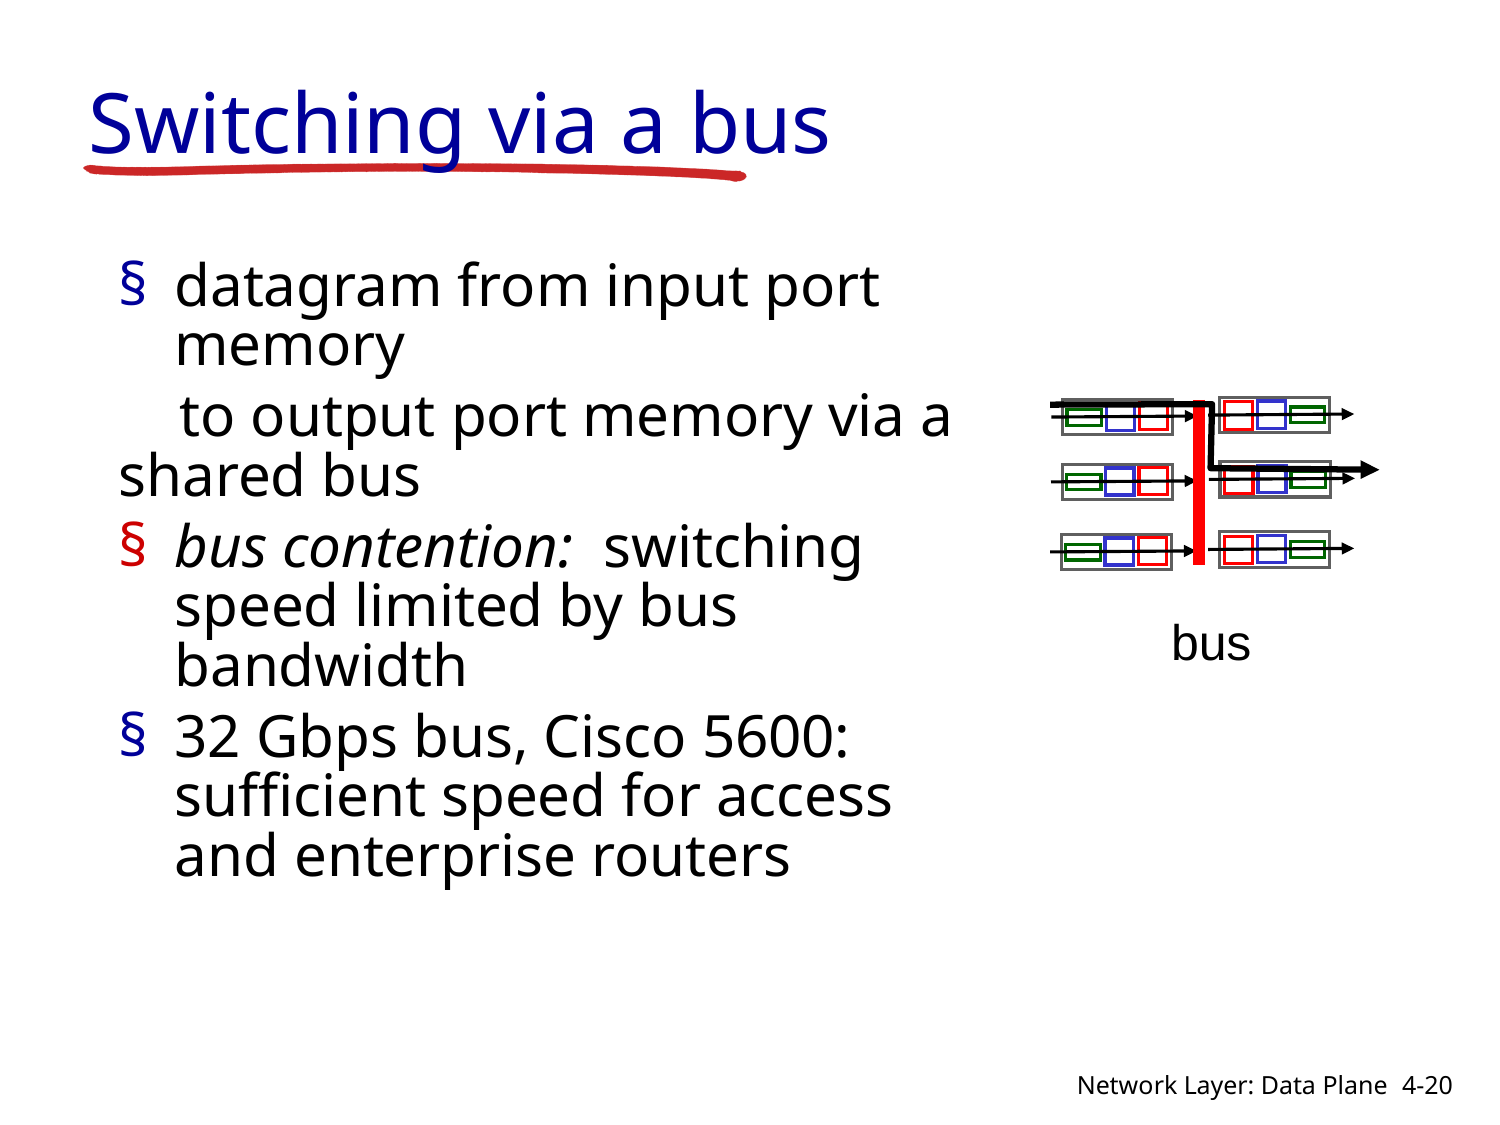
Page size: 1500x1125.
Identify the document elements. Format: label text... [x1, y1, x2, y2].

text_box [1061, 534, 1172, 550]
title Switching via a bus [73, 63, 1349, 176]
text_box [1219, 416, 1330, 433]
text_box [1220, 461, 1331, 466]
footer Network Layer: Data Plane [1045, 1062, 1404, 1102]
text_box [1062, 408, 1173, 415]
text_box [1219, 551, 1330, 568]
text_box [1219, 397, 1330, 413]
text_box [1220, 481, 1331, 498]
text_box [1220, 472, 1331, 477]
list datagram from input port memory to output port memory via a shared bus bus contention: switching speed limited by bus bandwidth 32 Gbps bus, Cisco 5600: sufficient speed for access and enterprise routers [103, 251, 1024, 919]
text_box [1062, 464, 1173, 480]
text_box bus [1156, 603, 1267, 679]
text_box [1061, 553, 1172, 570]
text_box [1062, 418, 1173, 435]
text_box [1062, 483, 1173, 500]
text_box [1219, 531, 1330, 547]
slide_number 4-13 [1387, 1062, 1480, 1107]
picture [80, 176, 755, 187]
